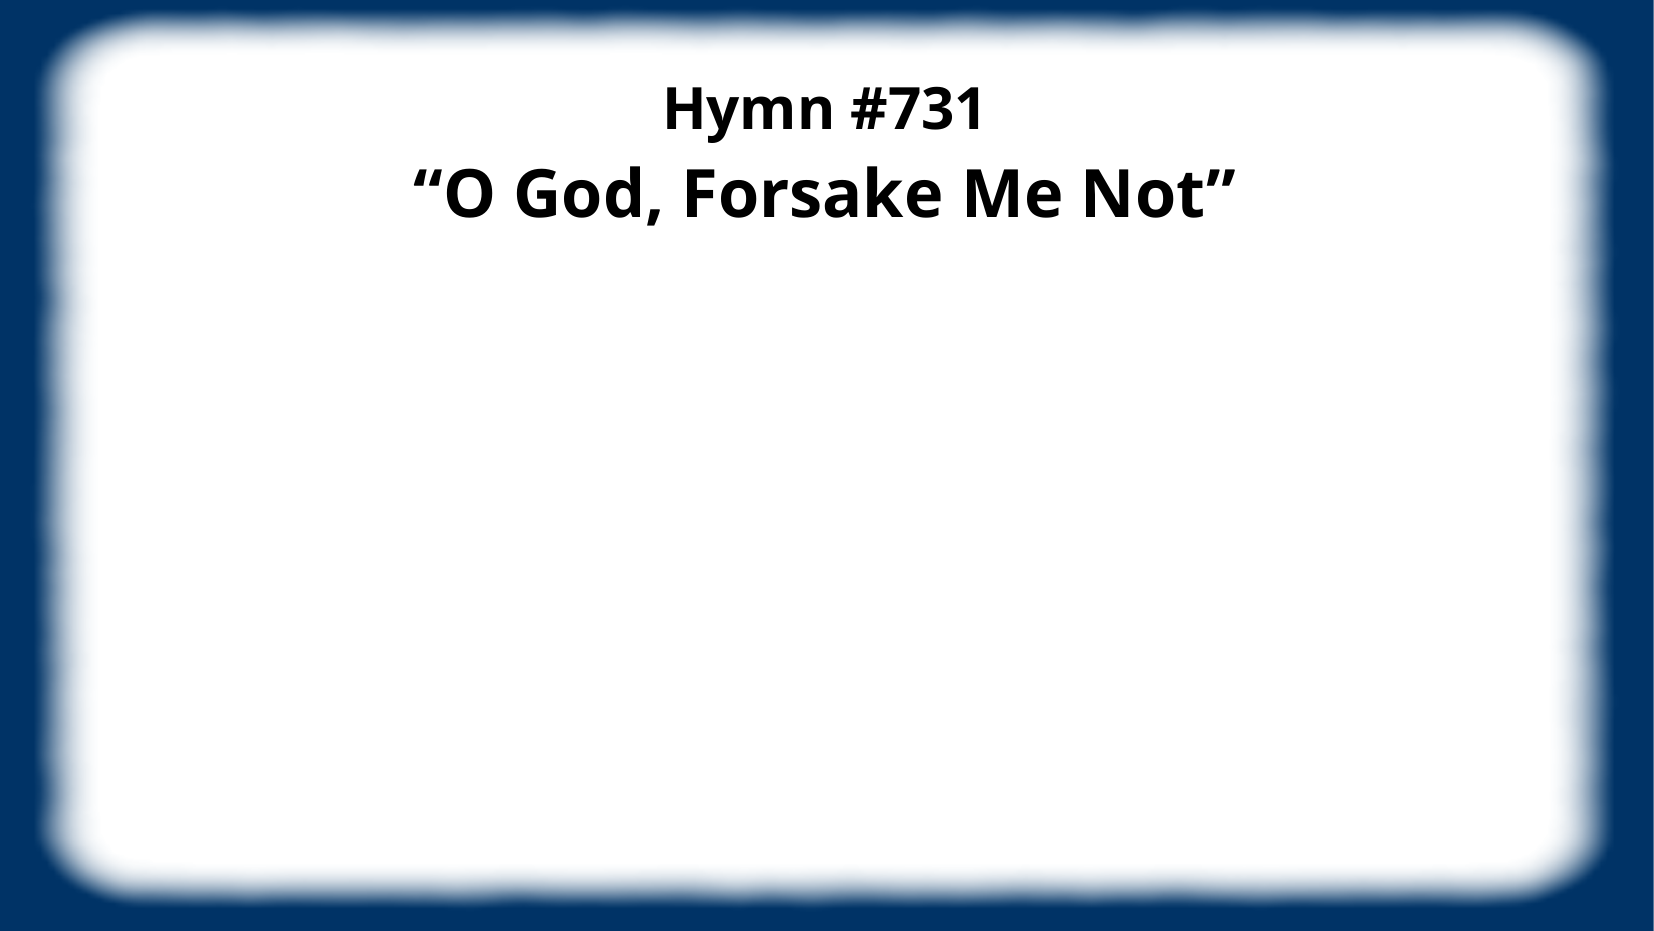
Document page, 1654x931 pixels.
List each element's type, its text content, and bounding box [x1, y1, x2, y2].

text_box Hymn #731 “O God, Forsake Me Not” [105, 60, 1546, 241]
picture [0, 0, 1654, 931]
